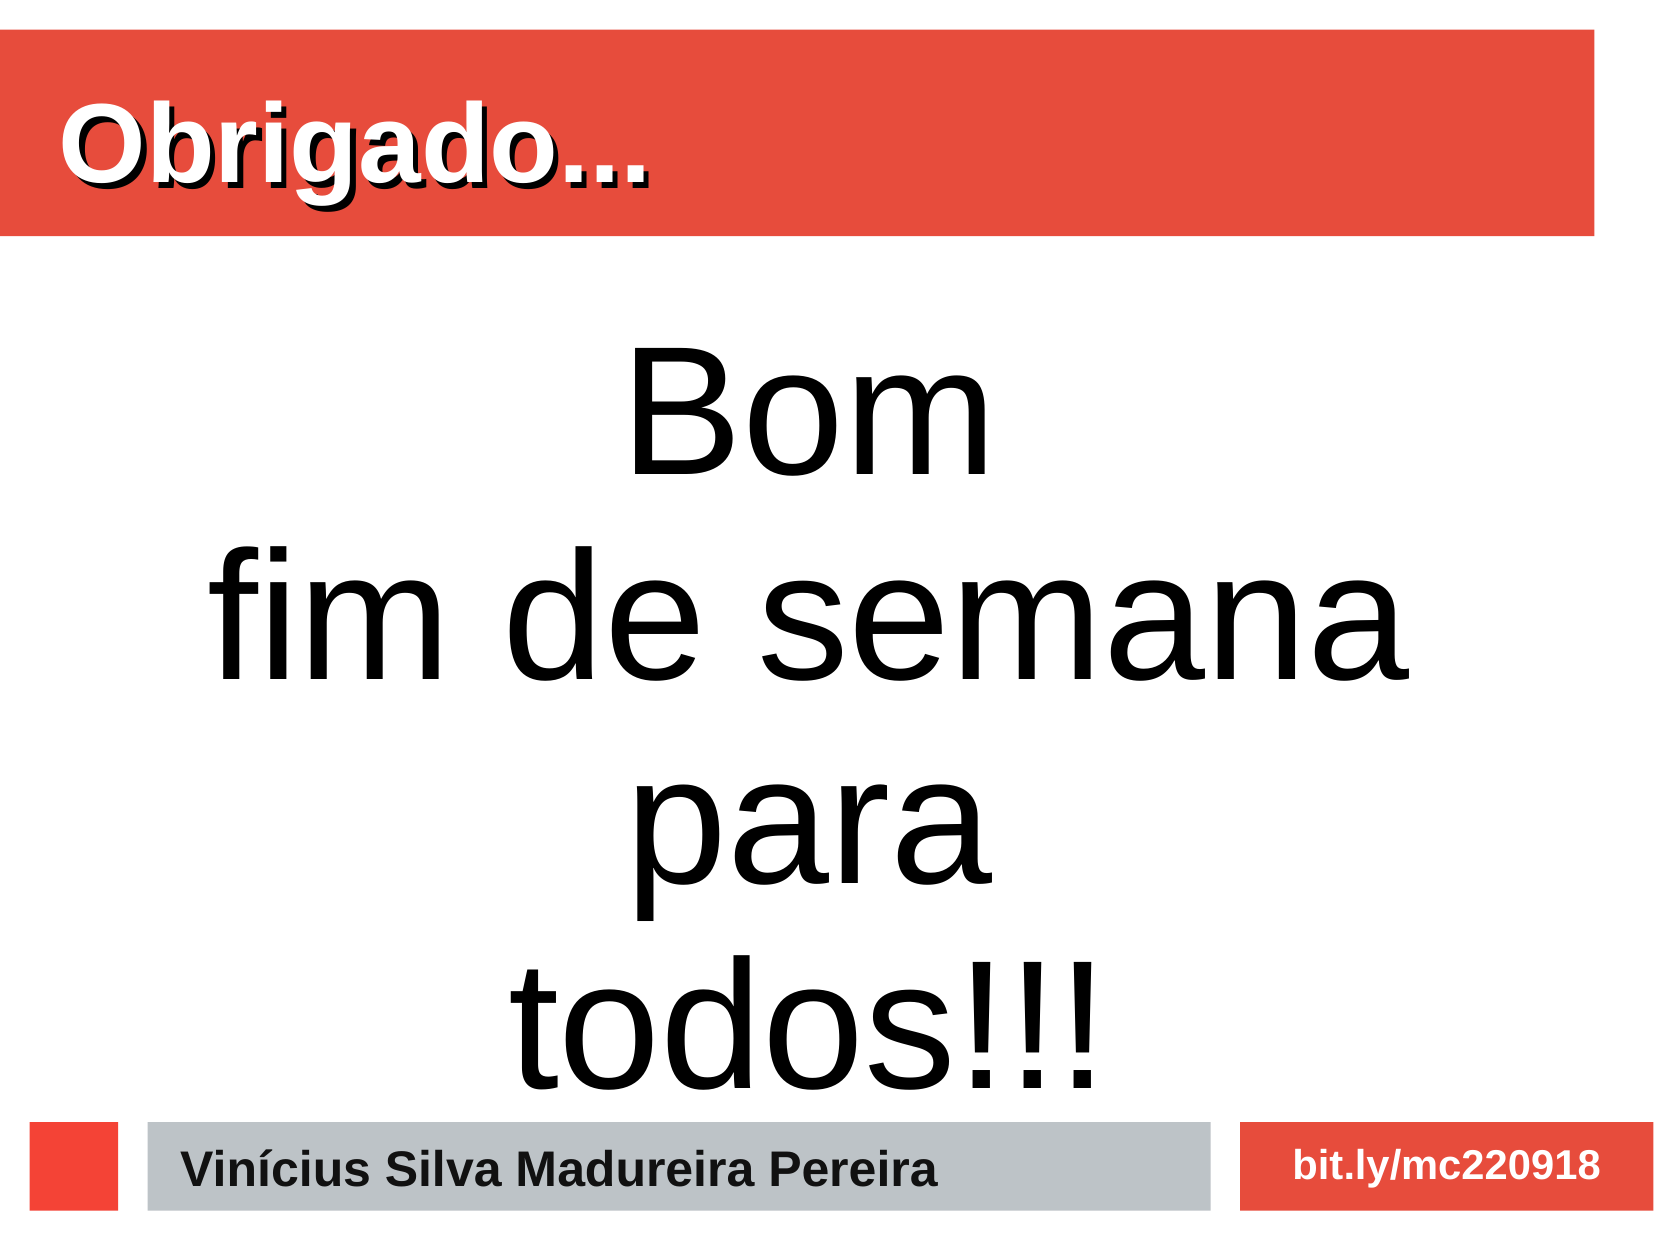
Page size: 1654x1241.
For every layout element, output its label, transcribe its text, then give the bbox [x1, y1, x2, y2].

title Obrigado... [59, 59, 1595, 207]
text_box bit.ly/mc220918 [1228, 1133, 1654, 1205]
text_box Bom fim de semana para todos!!! [70, 301, 1548, 1135]
text_box Vinícius Silva Madureira Pereira [165, 1133, 1170, 1205]
